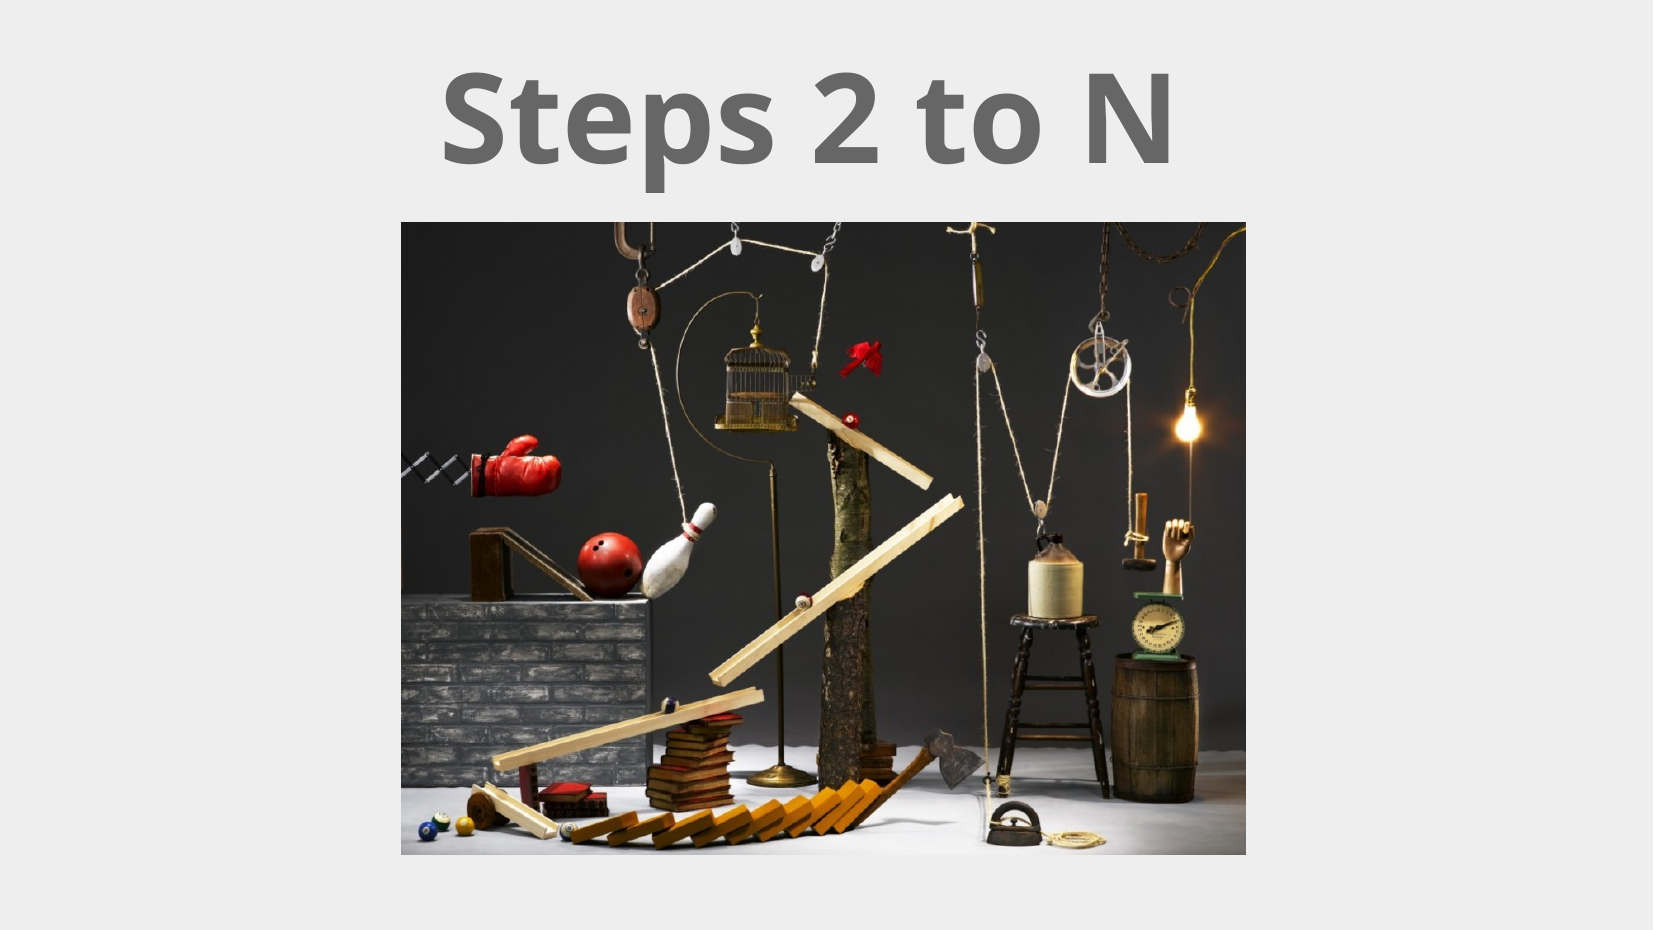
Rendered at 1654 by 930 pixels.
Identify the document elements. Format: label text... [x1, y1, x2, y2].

picture [401, 222, 1246, 856]
title Steps 2 to N [82, 36, 1571, 193]
